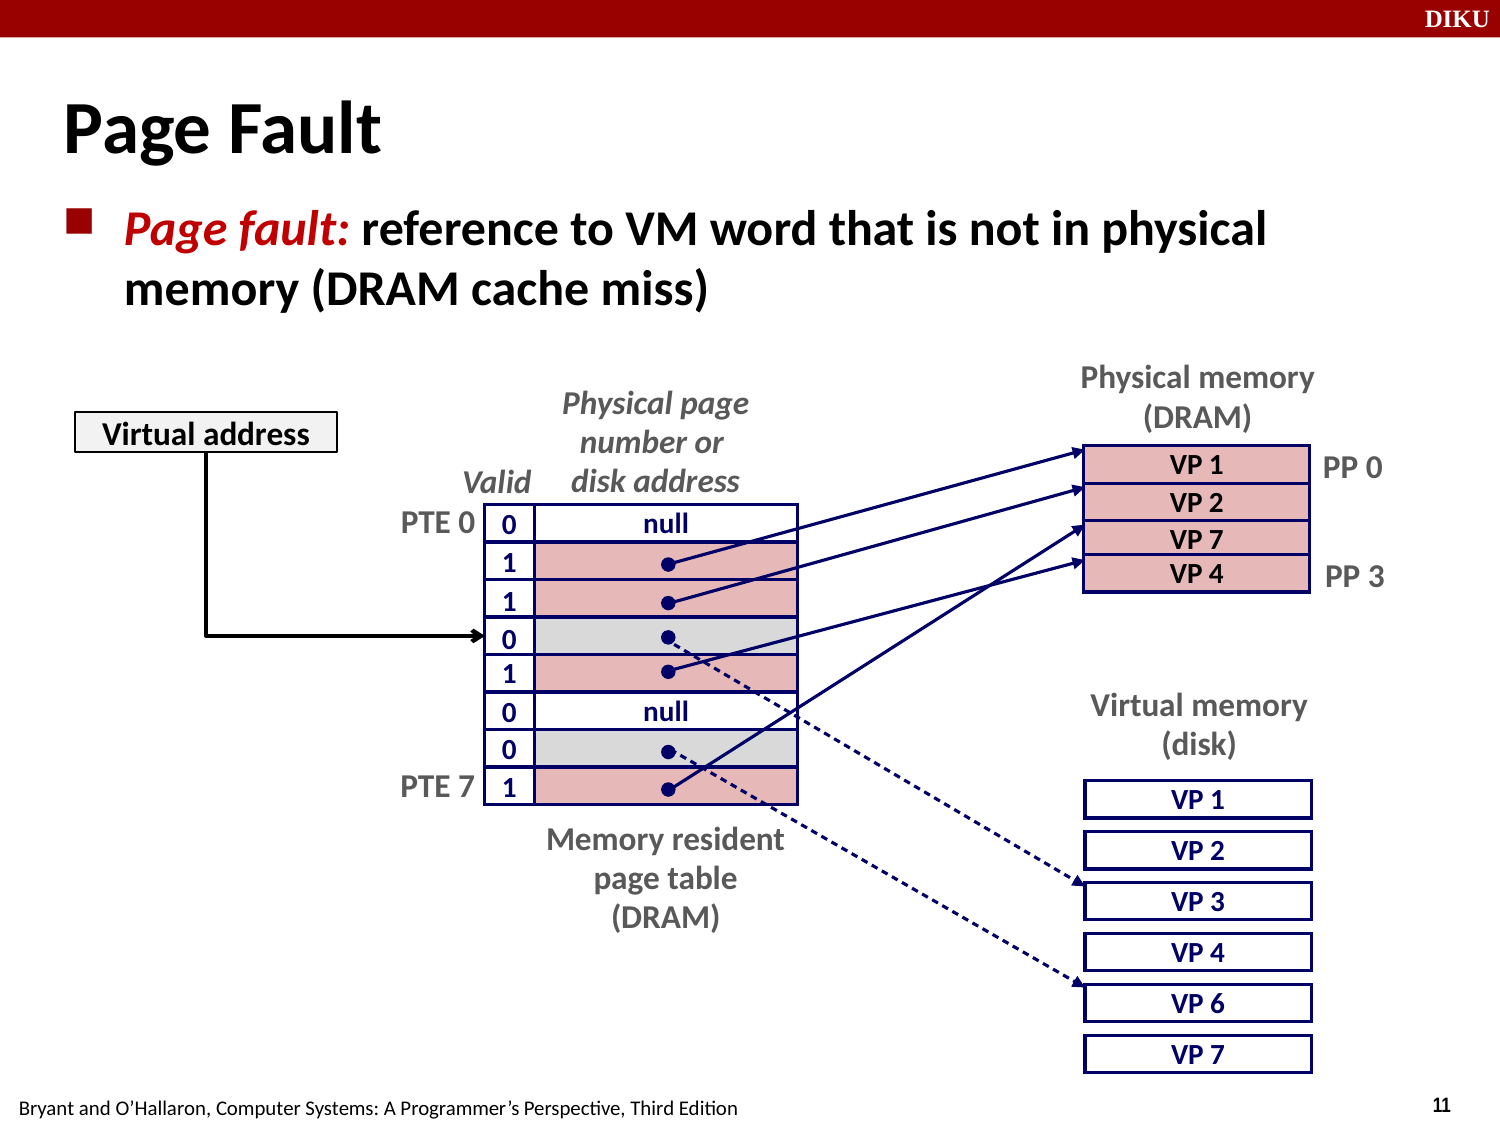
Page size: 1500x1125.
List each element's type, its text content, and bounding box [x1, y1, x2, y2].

text_box 0 [505, 633, 512, 646]
text_box VP 7 [1084, 1035, 1312, 1073]
text_box PP 0 [1307, 439, 1398, 495]
text_box null [759, 531, 798, 542]
text_box PTE 7 [385, 758, 490, 814]
text_box VP 2 [1083, 484, 1310, 521]
text_box VP 6 [1084, 984, 1312, 1022]
text_box null [536, 693, 798, 730]
text_box Page fault: reference to VM word that is not in physical memory (DRAM cache miss) [52, 188, 1416, 313]
text_box VP 1 [1083, 445, 1310, 484]
text_box Valid [447, 454, 560, 510]
text_box 1 [490, 775, 532, 814]
text_box VP 1 [1084, 780, 1312, 819]
text_box 1 [487, 537, 532, 576]
text_box 0 [487, 627, 532, 648]
text_box [536, 730, 798, 805]
text_box Virtual memory (disk) [1075, 677, 1323, 772]
text_box VP 2 [1084, 831, 1312, 869]
text_box 1 [487, 576, 532, 627]
text_box 0 [487, 687, 532, 724]
text_box VP 3 [1084, 882, 1312, 920]
text_box PP 3 [1310, 548, 1400, 604]
text_box 1 [487, 648, 532, 687]
text_box 0 [487, 724, 532, 775]
text_box VP 4 [1084, 933, 1312, 971]
text_box [536, 542, 798, 693]
text_box Physical memory (DRAM) [1065, 350, 1330, 445]
text_box VP 4 [1083, 554, 1310, 593]
text_box 0 [491, 499, 532, 537]
text_box Page Fault [48, 59, 1408, 188]
text_box VP 7 [1083, 521, 1310, 554]
text_box null [768, 713, 798, 730]
text_box Physical page number or disk address [547, 374, 765, 509]
text_box PTE 0 [385, 493, 491, 549]
text_box Virtual address [74, 412, 338, 453]
text_box Memory resident page table (DRAM) [531, 811, 801, 945]
text_box null [536, 504, 798, 542]
